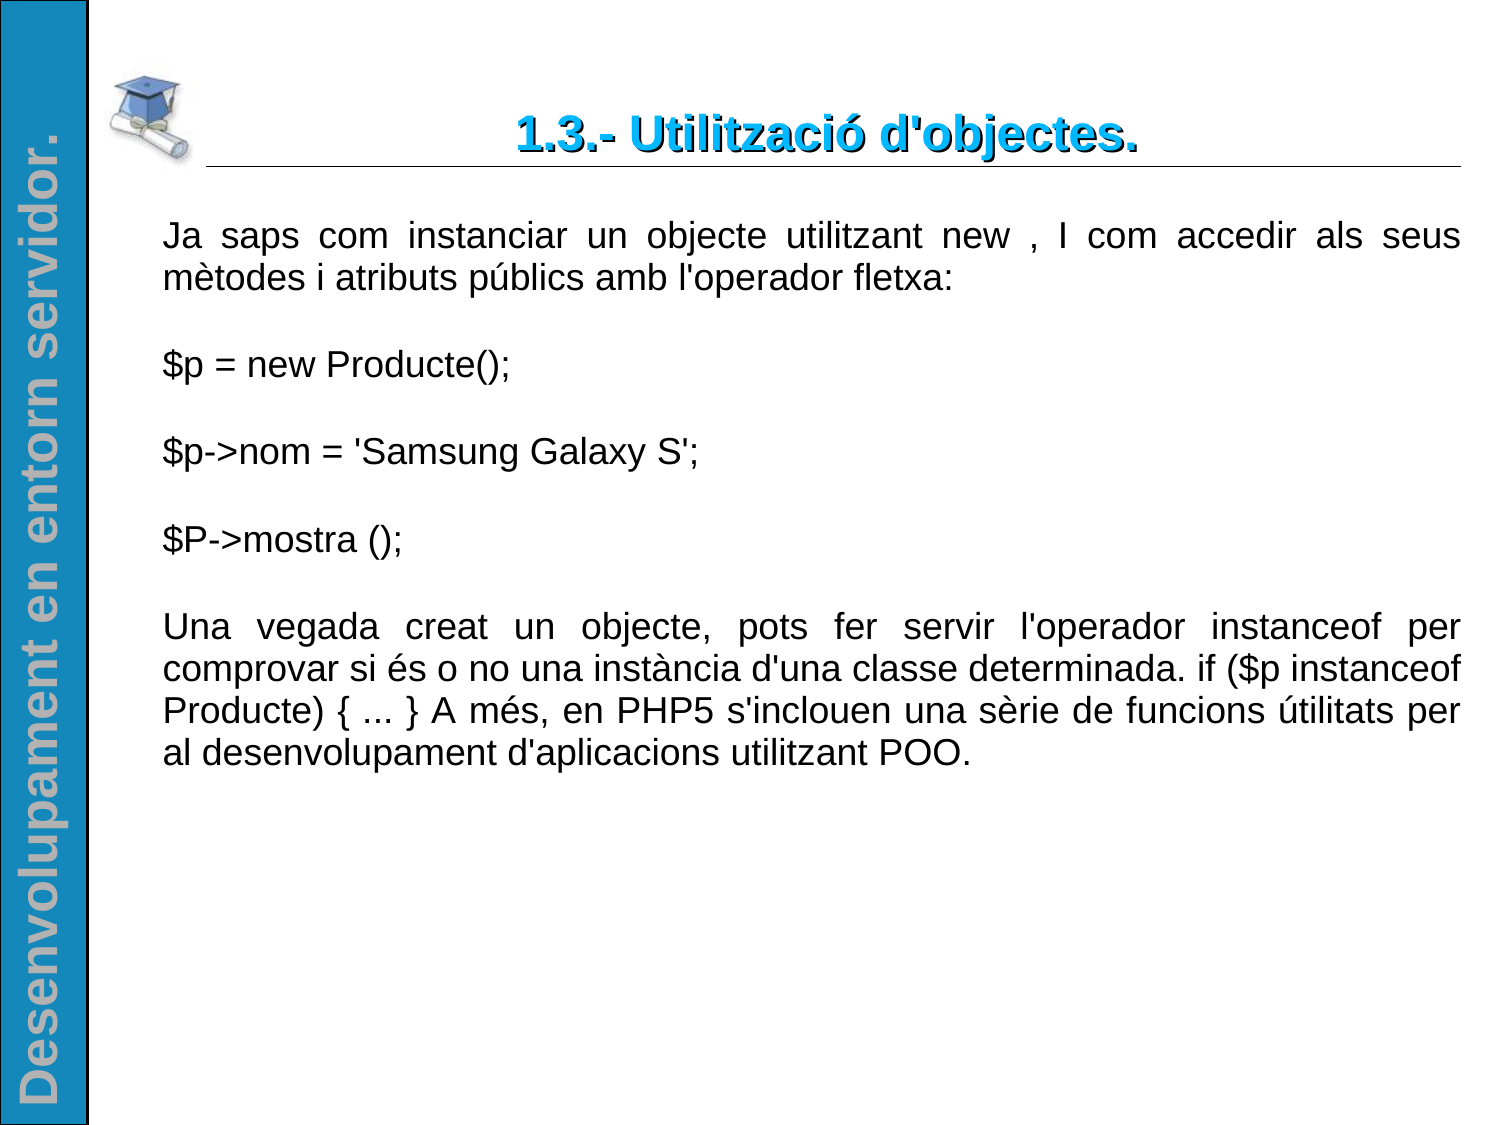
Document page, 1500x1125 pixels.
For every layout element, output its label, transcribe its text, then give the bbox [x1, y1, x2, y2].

text_box Ja saps com instanciar un objecte utilitzant new , I com accedir als seus mètodes i atributs públics amb l'operador fletxa: $p = new Producte(); $p->nom = 'Samsung Galaxy S'; $P->mostra (); Una vegada creat un objecte, pots fer servir l'operador instanceof per comprovar si és o no una instància d'una classe determinada. if ($p instanceof Producte) { ... } A més, en PHP5 s'inclouen una sèrie de funcions útilitats per al desenvolupament d'aplicacions utilitzant POO. [147, 206, 1477, 869]
picture [93, 61, 206, 174]
title 1.3.- Utilització d'objectes. [206, 88, 1447, 178]
